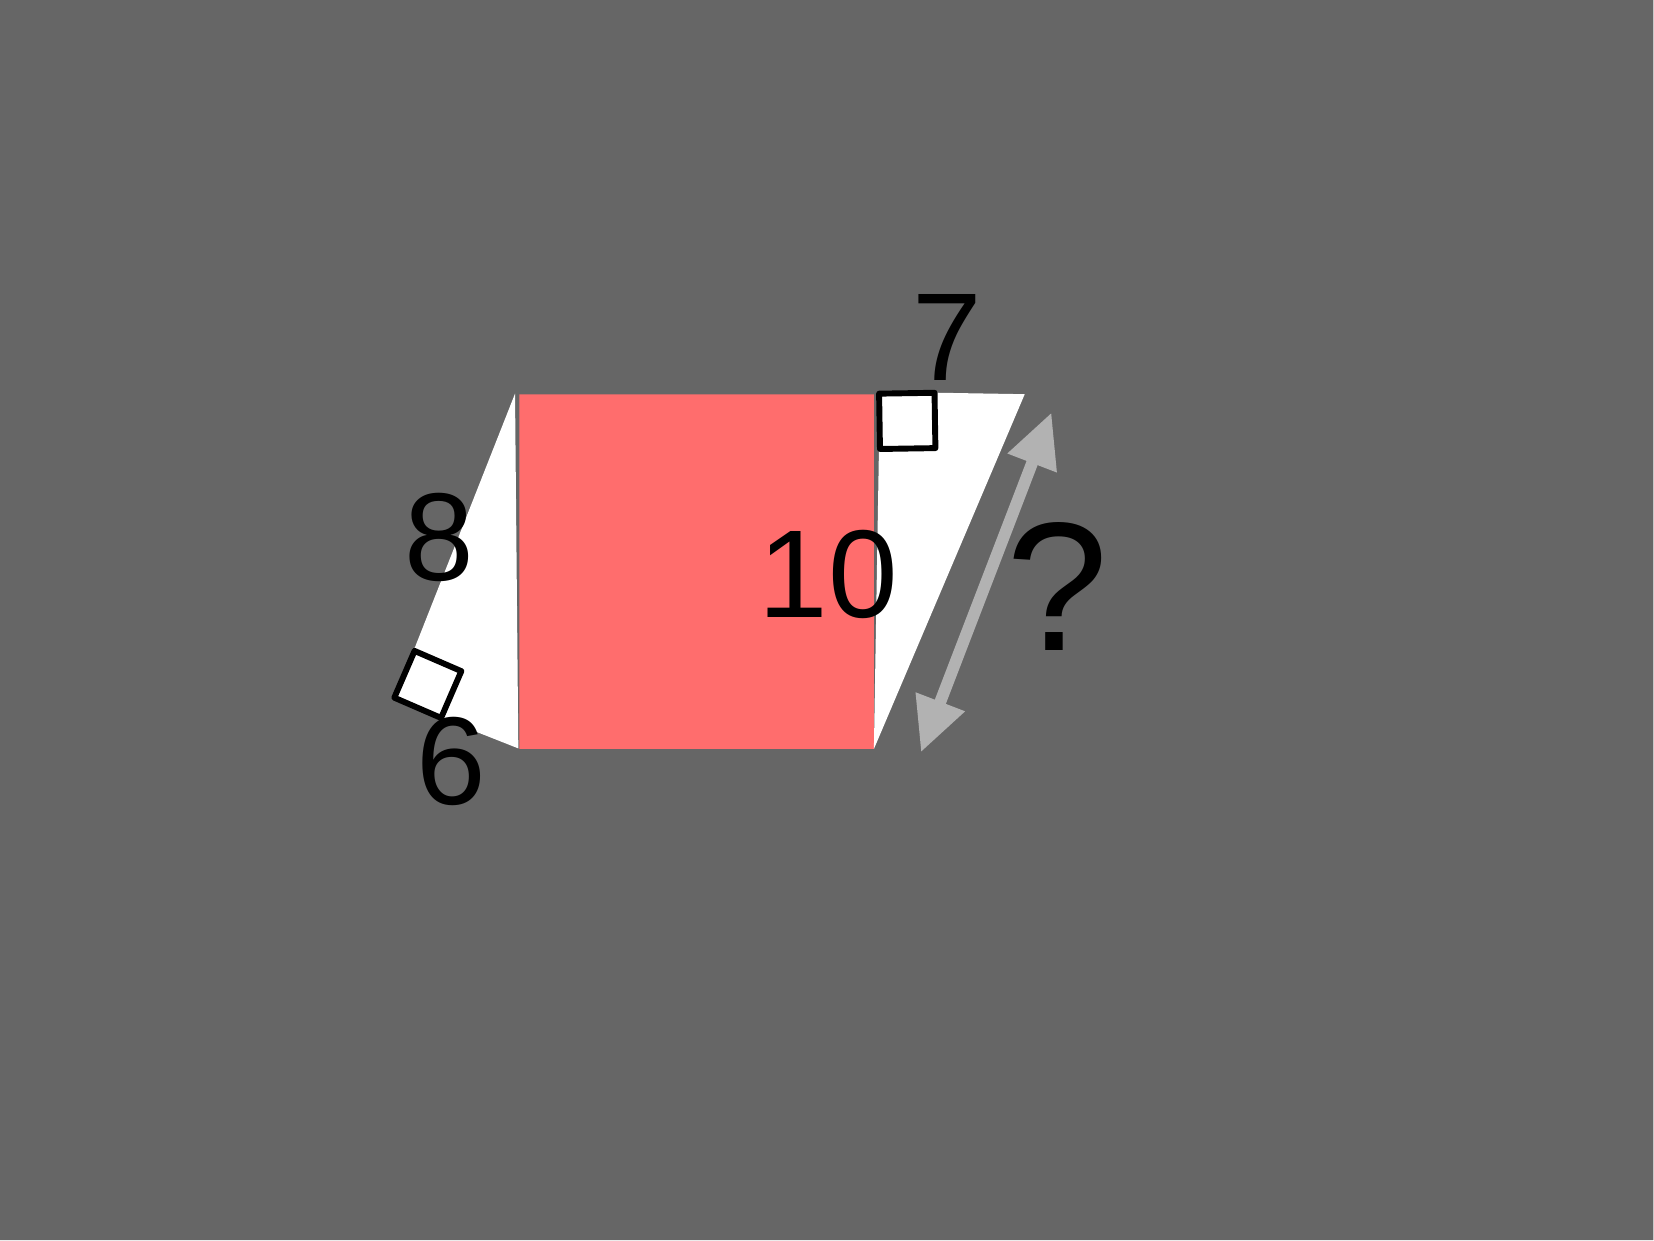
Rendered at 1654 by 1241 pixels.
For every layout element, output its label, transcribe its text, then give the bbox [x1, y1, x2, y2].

text_box ? [992, 477, 1123, 697]
text_box 10 [744, 496, 934, 792]
text_box 6 [401, 683, 508, 839]
text_box 8 [389, 459, 497, 615]
text_box [0, 0, 1654, 1241]
text_box 7 [897, 259, 1004, 415]
